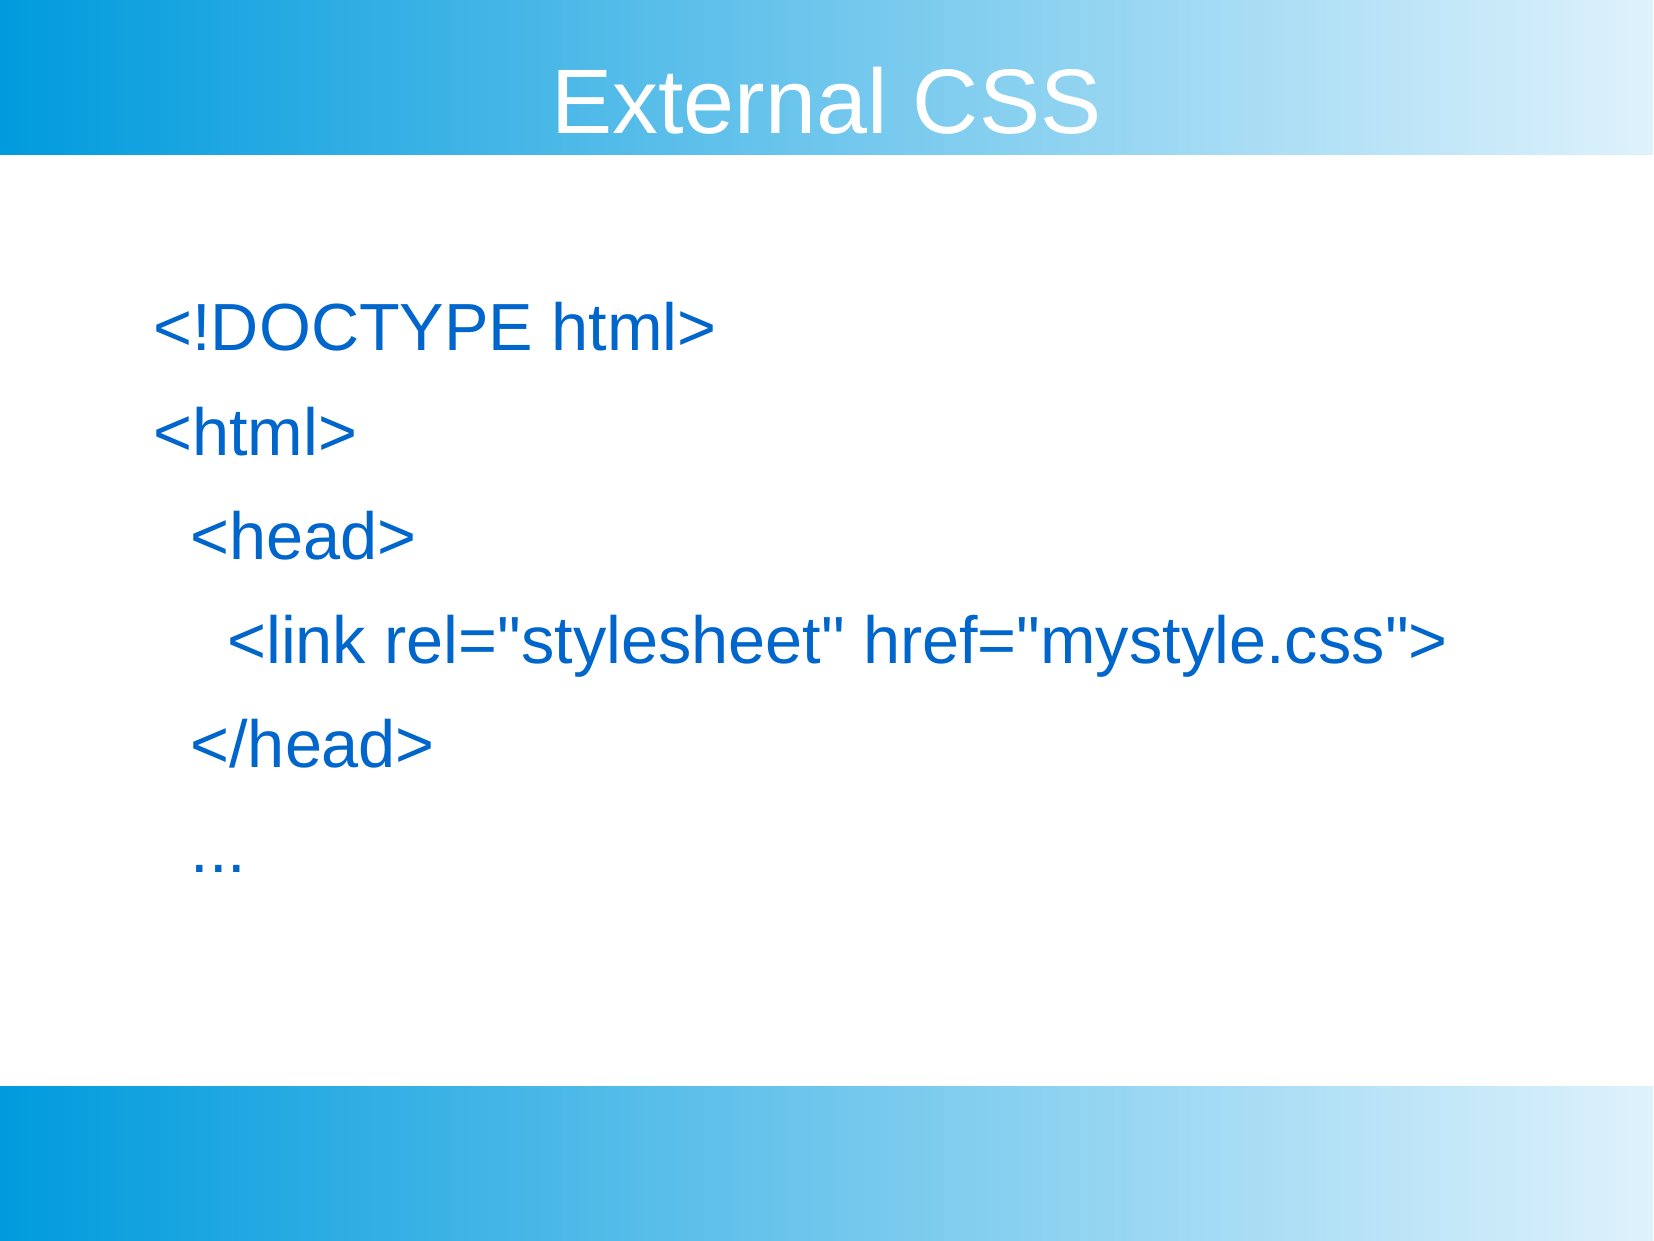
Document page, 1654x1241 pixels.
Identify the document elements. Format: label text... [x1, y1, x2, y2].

list <!DOCTYPE html> <html> <head> <link rel="stylesheet" href="mystyle.css"> </head> ... [82, 290, 1571, 1010]
title External CSS [82, 49, 1571, 155]
